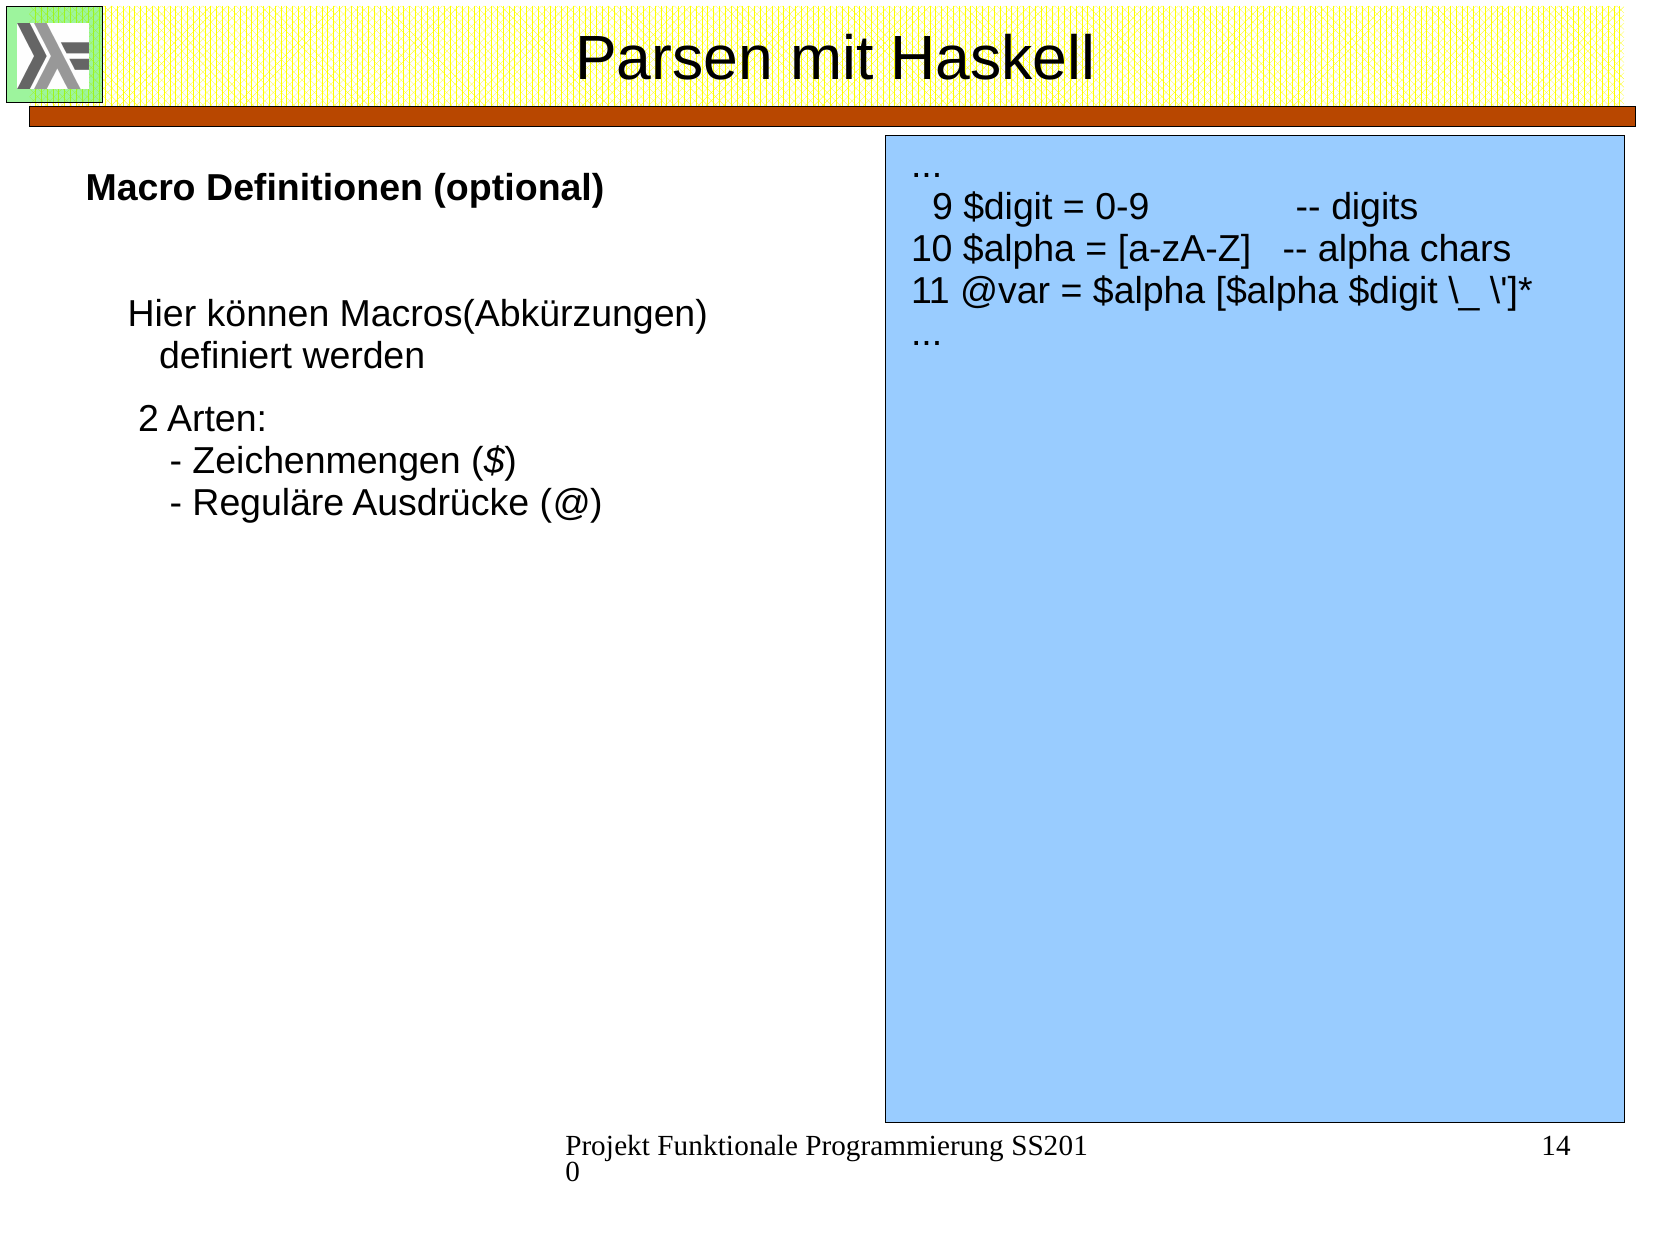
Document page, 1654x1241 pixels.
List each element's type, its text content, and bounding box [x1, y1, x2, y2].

text_box Macro Definitionen (optional) Hier können Macros(Abkürzungen) definiert werden 2 Arten: - Zeichenmengen ($) - Reguläre Ausdrücke (@) [70, 159, 839, 1056]
picture [17, 23, 89, 89]
text_box [6, 5, 1636, 127]
text_box ... 9 $digit = 0-9 -- digits 10 $alpha = [a-zA-Z] -- alpha chars 11 @var = $alpha [$alpha $digit \_ \']* ... [885, 135, 1625, 1123]
title Parsen mit Haskell [206, 15, 1465, 101]
